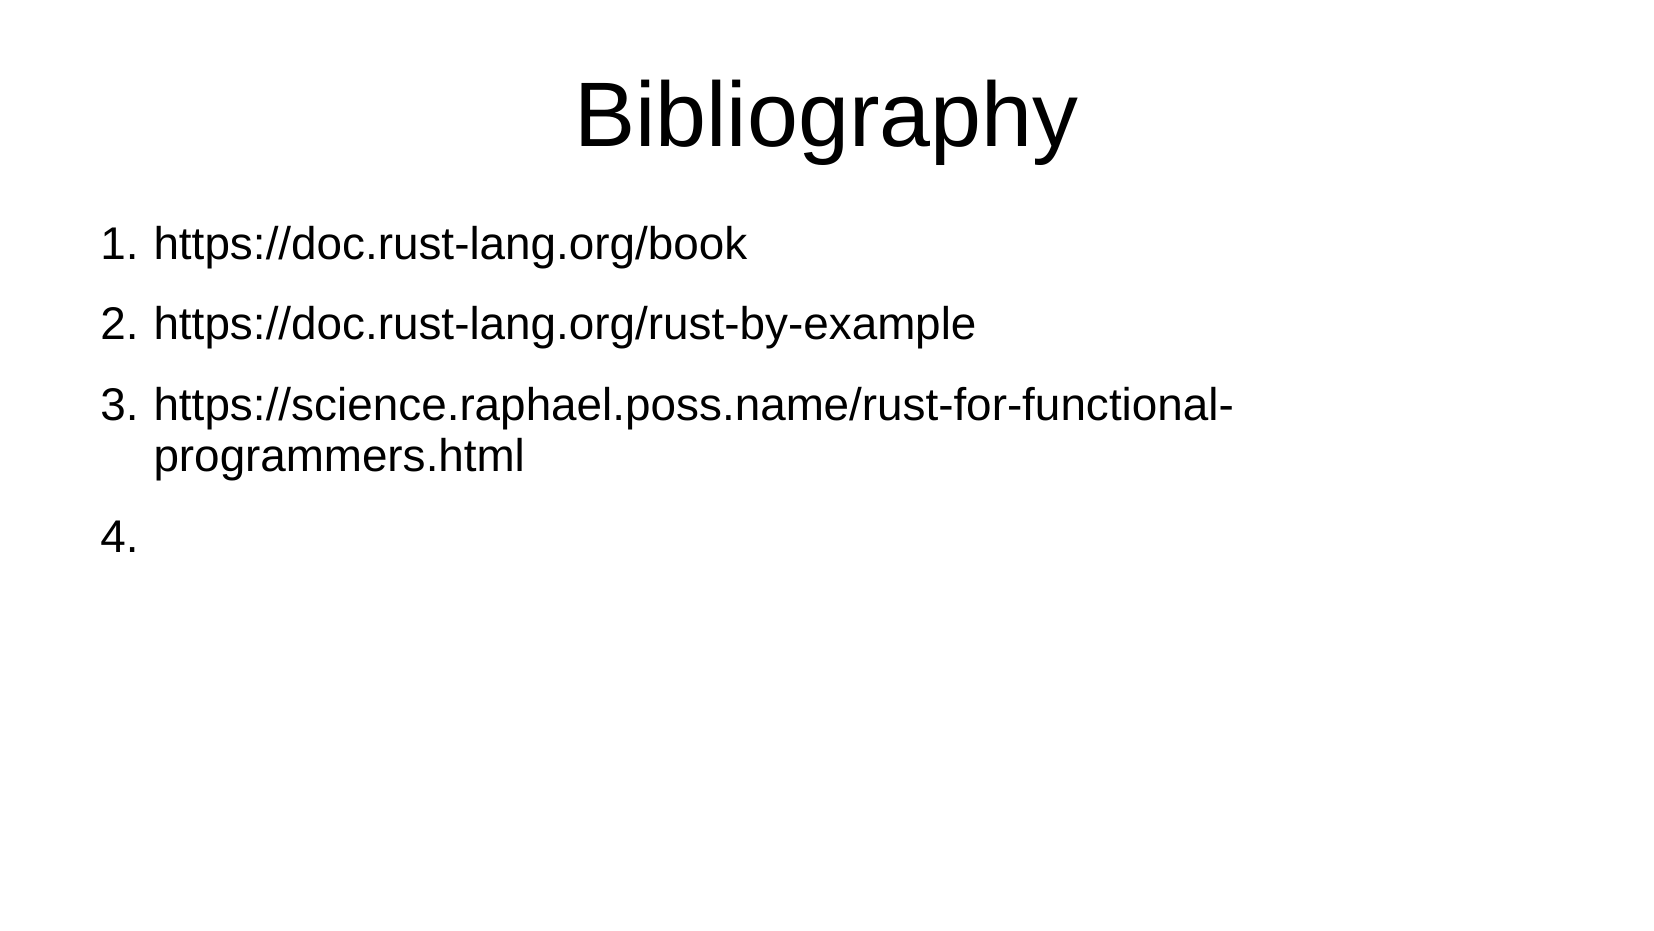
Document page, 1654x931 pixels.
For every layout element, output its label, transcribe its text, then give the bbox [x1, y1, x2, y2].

title Bibliography [82, 37, 1571, 193]
list https://doc.rust-lang.org/book https://doc.rust-lang.org/rust-by-example https://science.raphael.poss.name/rust-for-functional-programmers.html [82, 217, 1571, 758]
